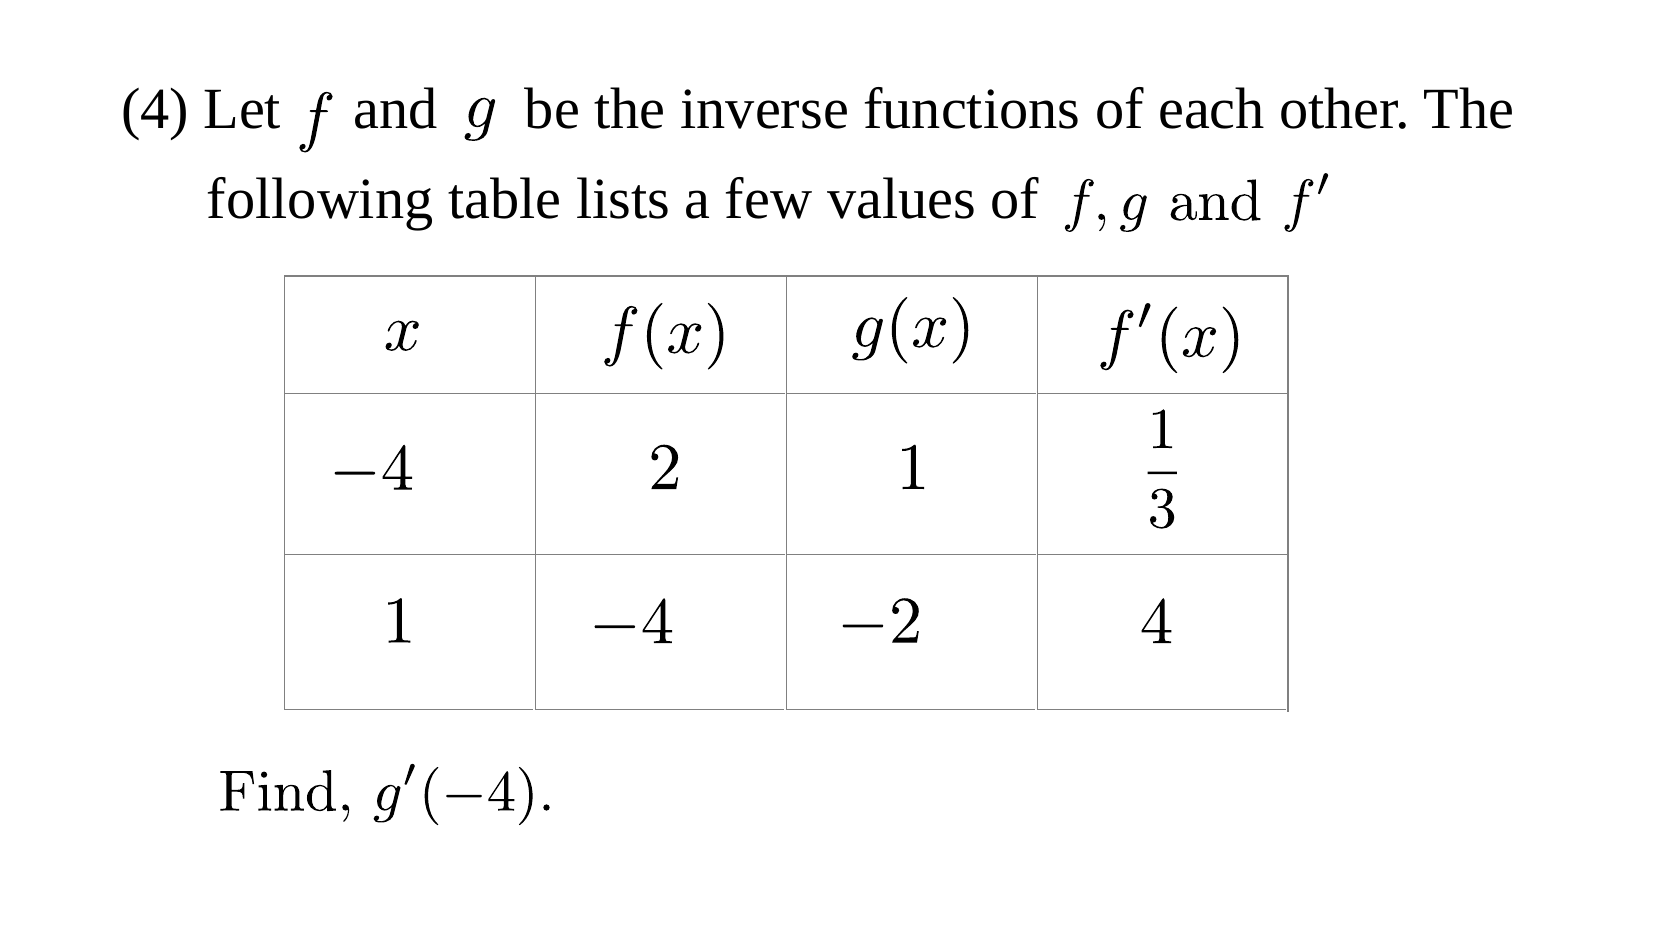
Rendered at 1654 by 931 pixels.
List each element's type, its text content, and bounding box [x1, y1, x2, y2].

text_box [899, 444, 925, 490]
text_box [385, 598, 411, 643]
table_cell [1038, 396, 1286, 554]
text_box [1064, 173, 1329, 232]
table_header [1038, 278, 1286, 393]
text_box [1141, 598, 1172, 644]
table_cell [285, 396, 533, 554]
table_cell [285, 557, 533, 709]
text_box [220, 763, 550, 826]
text_box [651, 444, 679, 490]
table_header [787, 278, 1035, 393]
table_cell [787, 557, 1035, 709]
text_box [1100, 303, 1239, 374]
text_box [604, 302, 724, 370]
text_box [464, 97, 496, 141]
text_box [852, 297, 969, 364]
table_cell [536, 557, 784, 709]
table_header [536, 278, 784, 393]
text_box [1147, 409, 1177, 529]
table_cell [787, 396, 1035, 554]
text_box [332, 444, 413, 490]
text_box [592, 598, 673, 644]
text_box [840, 598, 919, 643]
text_box [385, 320, 419, 351]
table_cell [1038, 557, 1286, 709]
text_box [299, 91, 333, 153]
title (4) Let and be the inverse functions of each other. The following table lists a few values of [47, 37, 1607, 898]
table_cell [536, 396, 784, 554]
table_header [285, 278, 533, 393]
